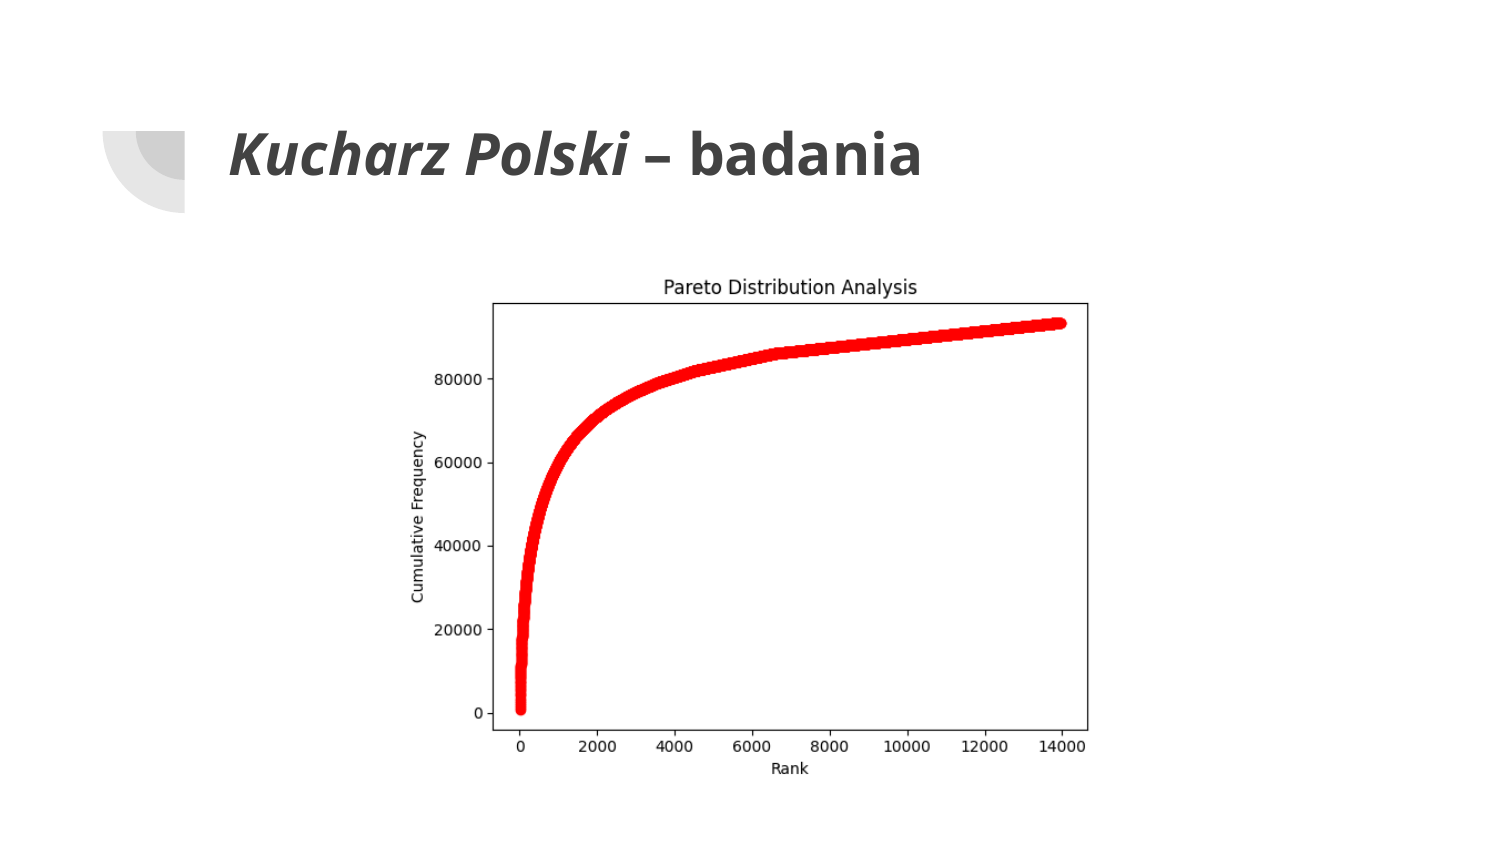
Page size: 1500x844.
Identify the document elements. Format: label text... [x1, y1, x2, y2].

picture [395, 262, 1105, 794]
title Kucharz Polski – badania [213, 98, 1368, 263]
